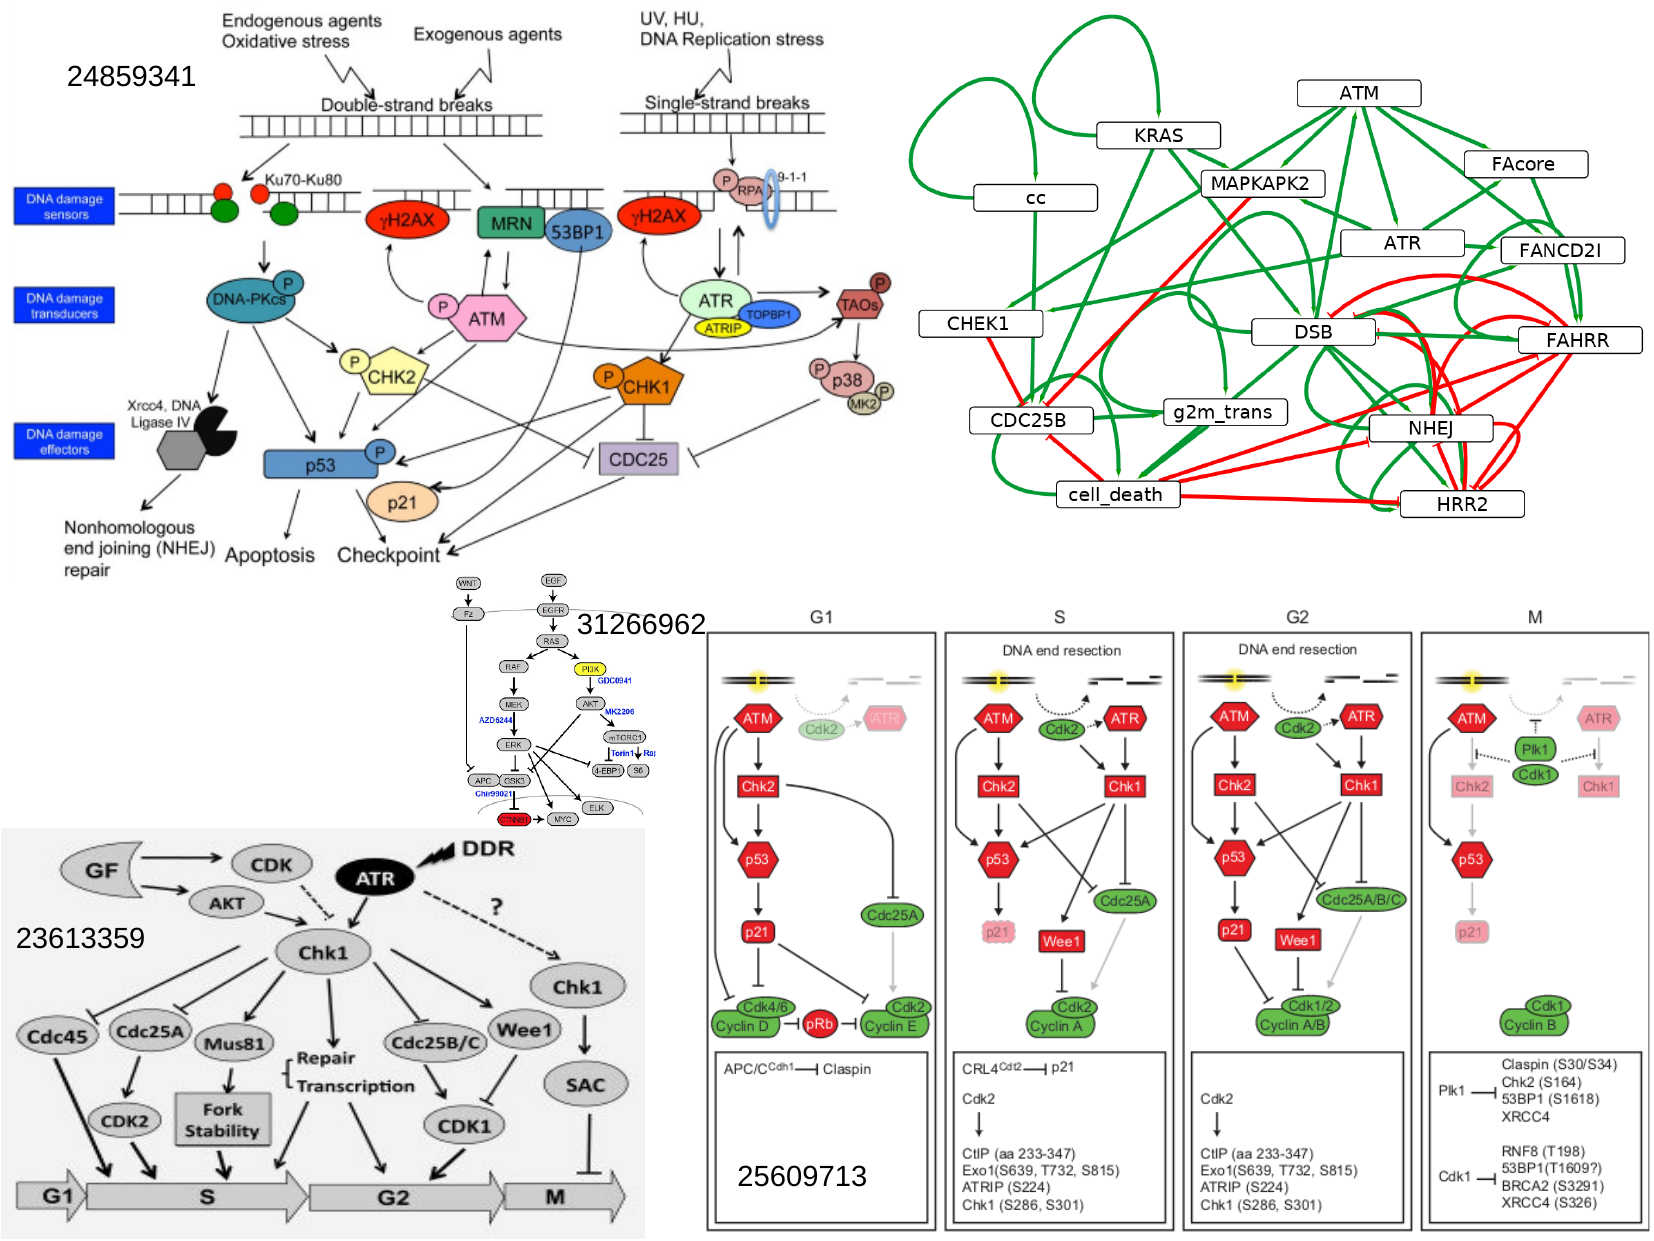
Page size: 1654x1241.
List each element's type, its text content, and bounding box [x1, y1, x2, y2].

text_box 25609713 [705, 1152, 901, 1201]
text_box 31266962 [540, 600, 722, 648]
text_box 24859341 [30, 52, 212, 106]
text_box 23613359 [1, 915, 167, 963]
picture [908, 5, 1651, 535]
picture [1, 0, 1650, 1241]
